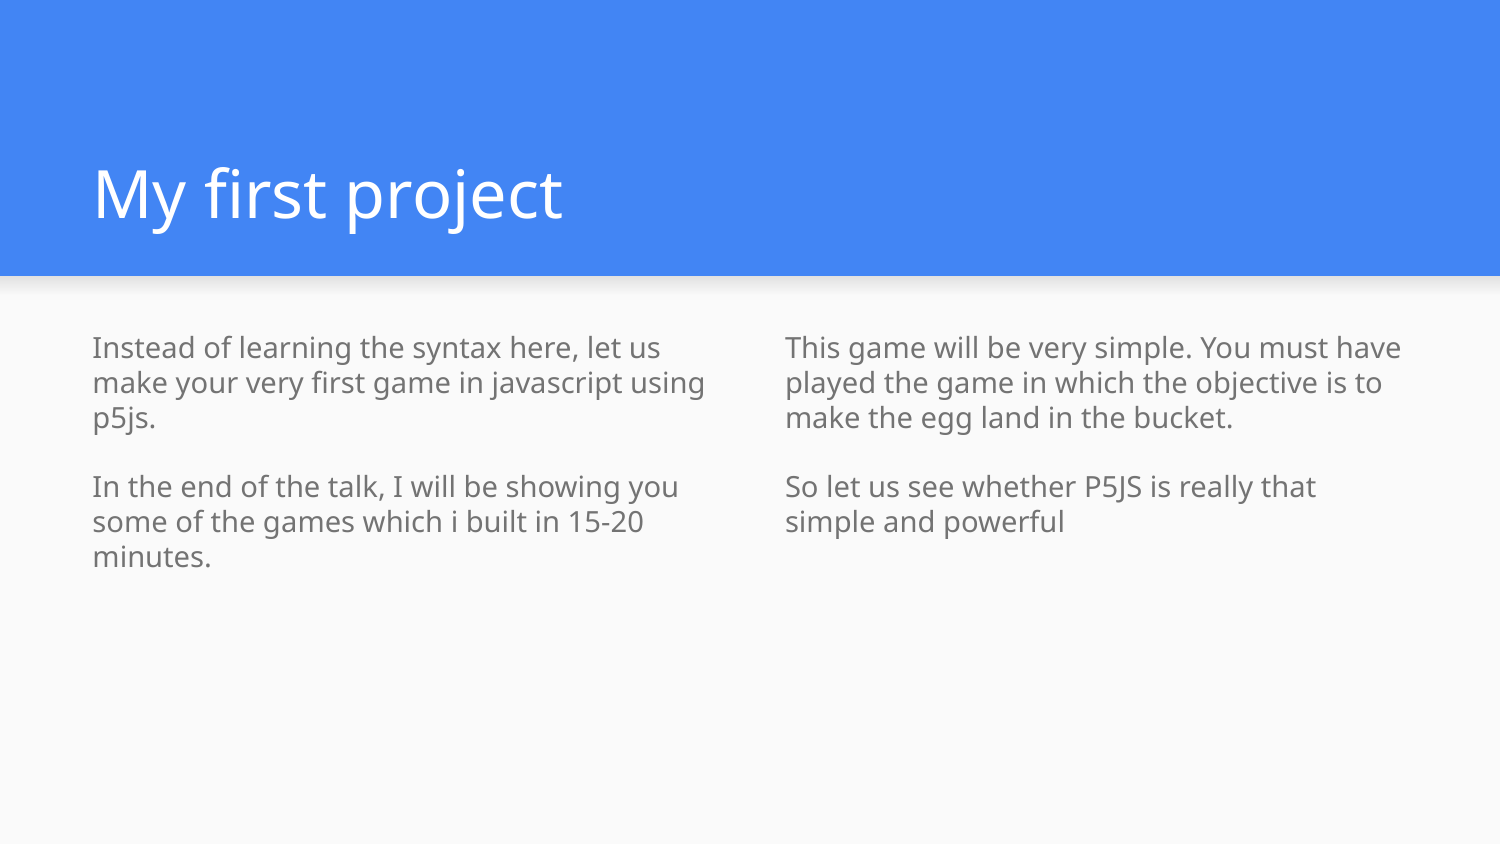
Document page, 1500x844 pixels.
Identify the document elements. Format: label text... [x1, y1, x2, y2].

list Instead of learning the syntax here, let us make your very first game in javascript using p5js. In the end of the talk, I will be showing you some of the games which i built in 15-20 minutes. [77, 314, 734, 760]
title My first project [77, 121, 1427, 248]
list This game will be very simple. You must have played the game in which the objective is to make the egg land in the bucket. So let us see whether P5JS is really that simple and powerful [770, 314, 1427, 760]
